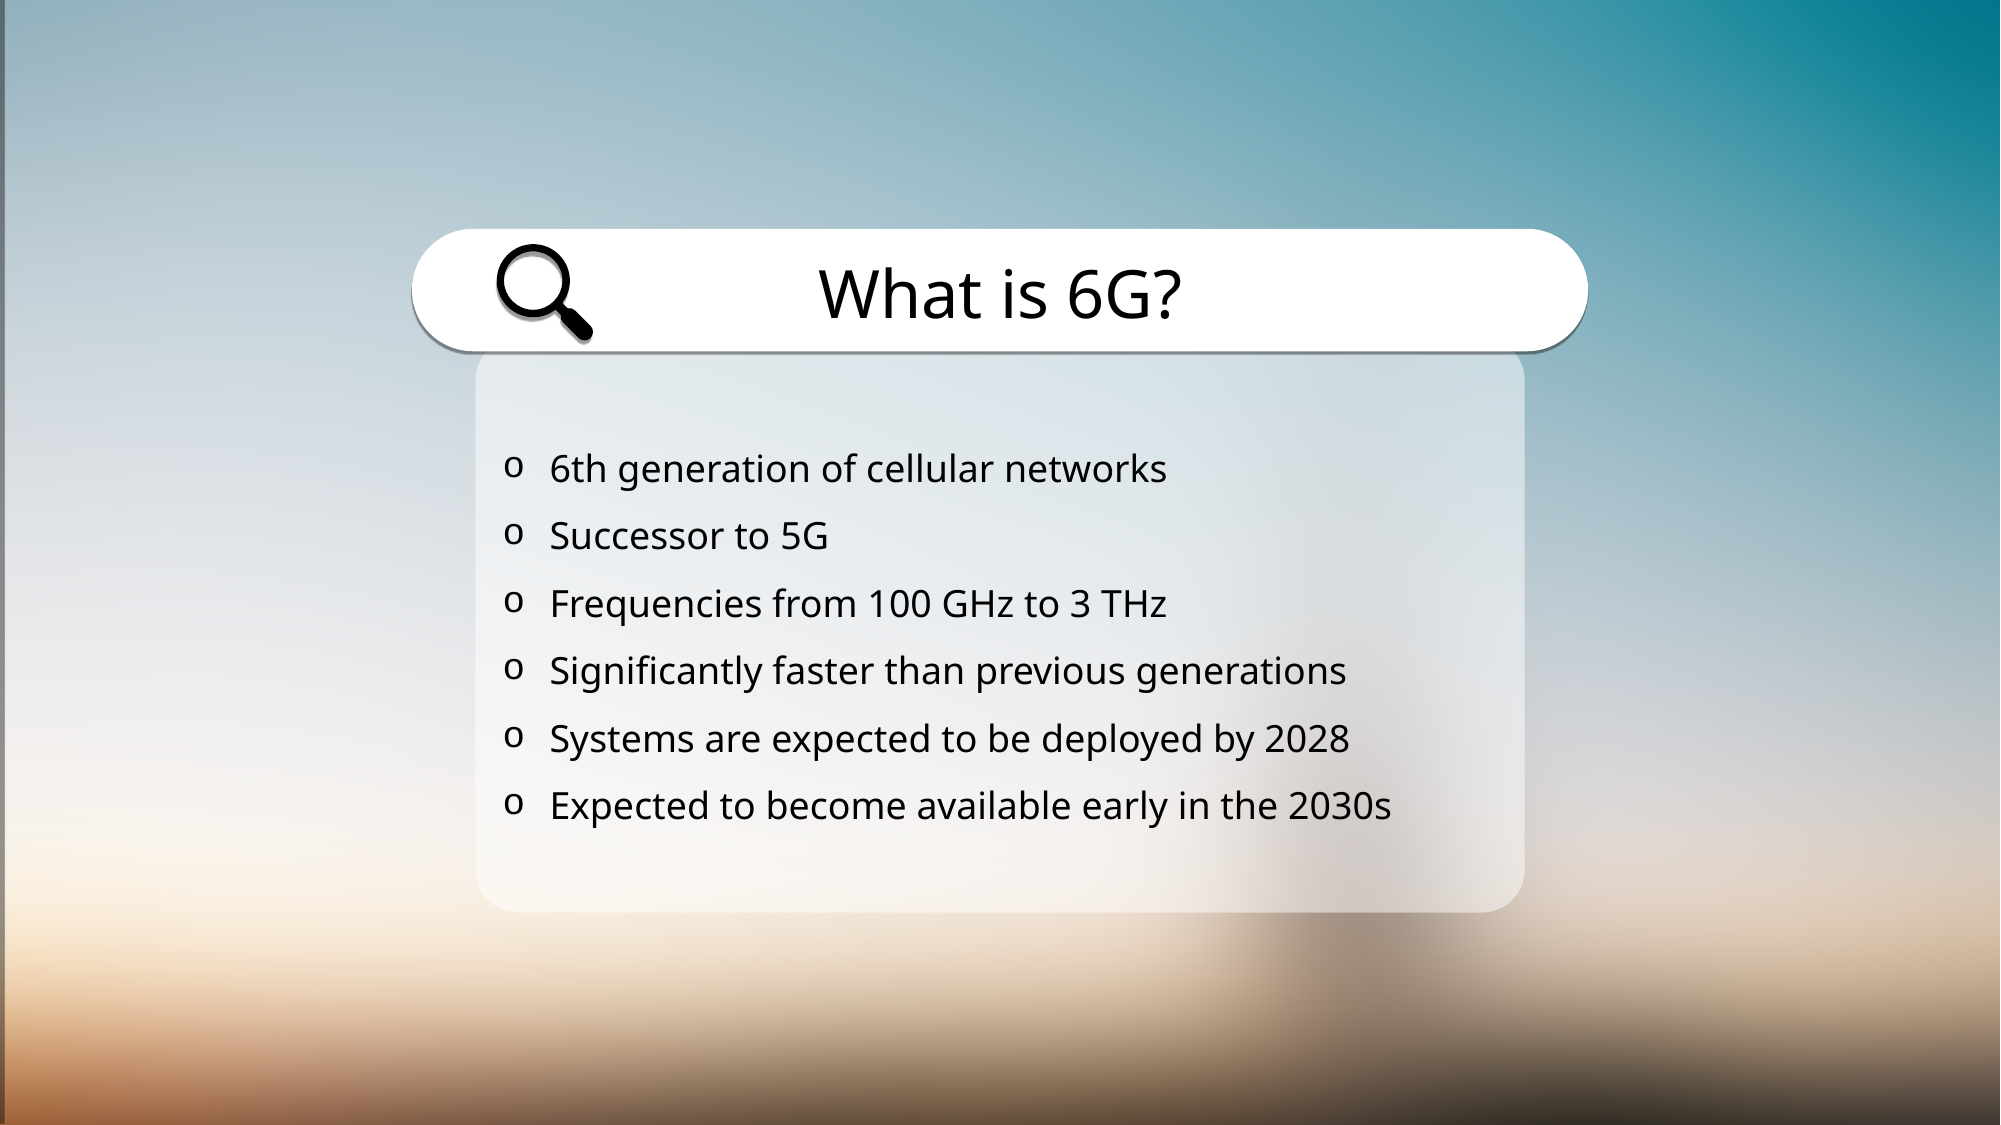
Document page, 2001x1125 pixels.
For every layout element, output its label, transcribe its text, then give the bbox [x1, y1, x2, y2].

picture [0, 0, 2000, 1125]
text_box 6th generation of cellular networks Successor to 5G Frequencies from 100 GHz to 3 THz Significantly faster than previous generations Systems are expected to be deployed by 2028 Expected to become available early in the 2030s [475, 352, 1525, 913]
text_box [411, 228, 1589, 352]
text_box What is 6G? [803, 244, 1200, 341]
